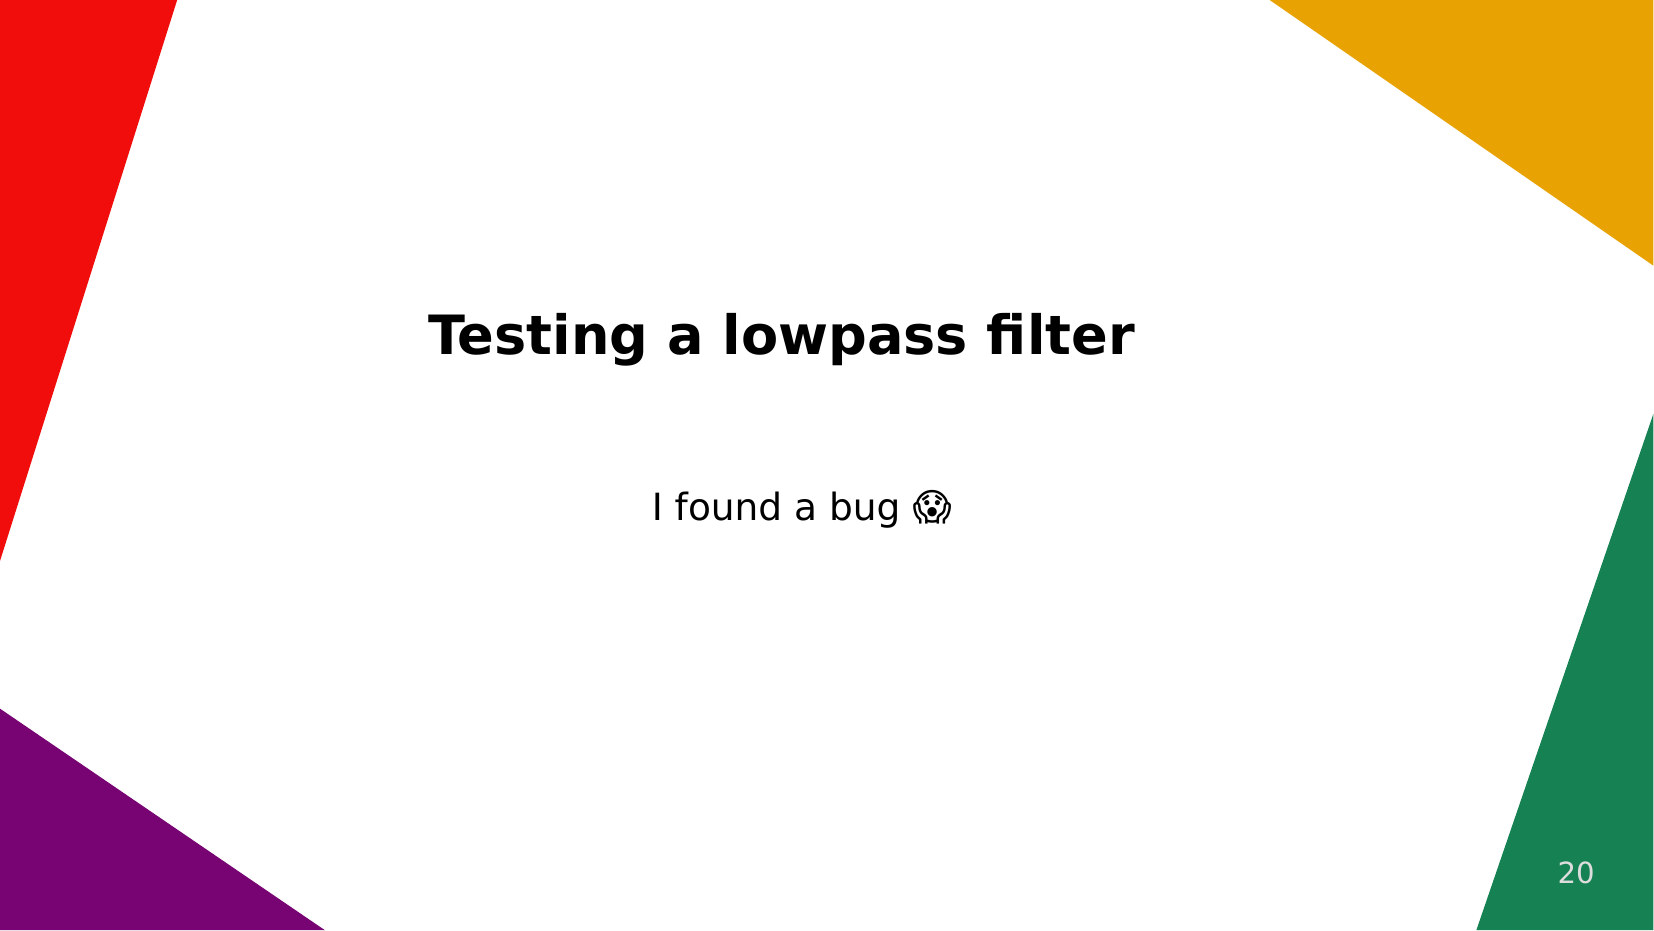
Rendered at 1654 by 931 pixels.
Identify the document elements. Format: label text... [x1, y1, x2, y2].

text_box Testing a lowpass filter [413, 265, 1477, 407]
text_box I found a bug 😱 [637, 473, 974, 532]
